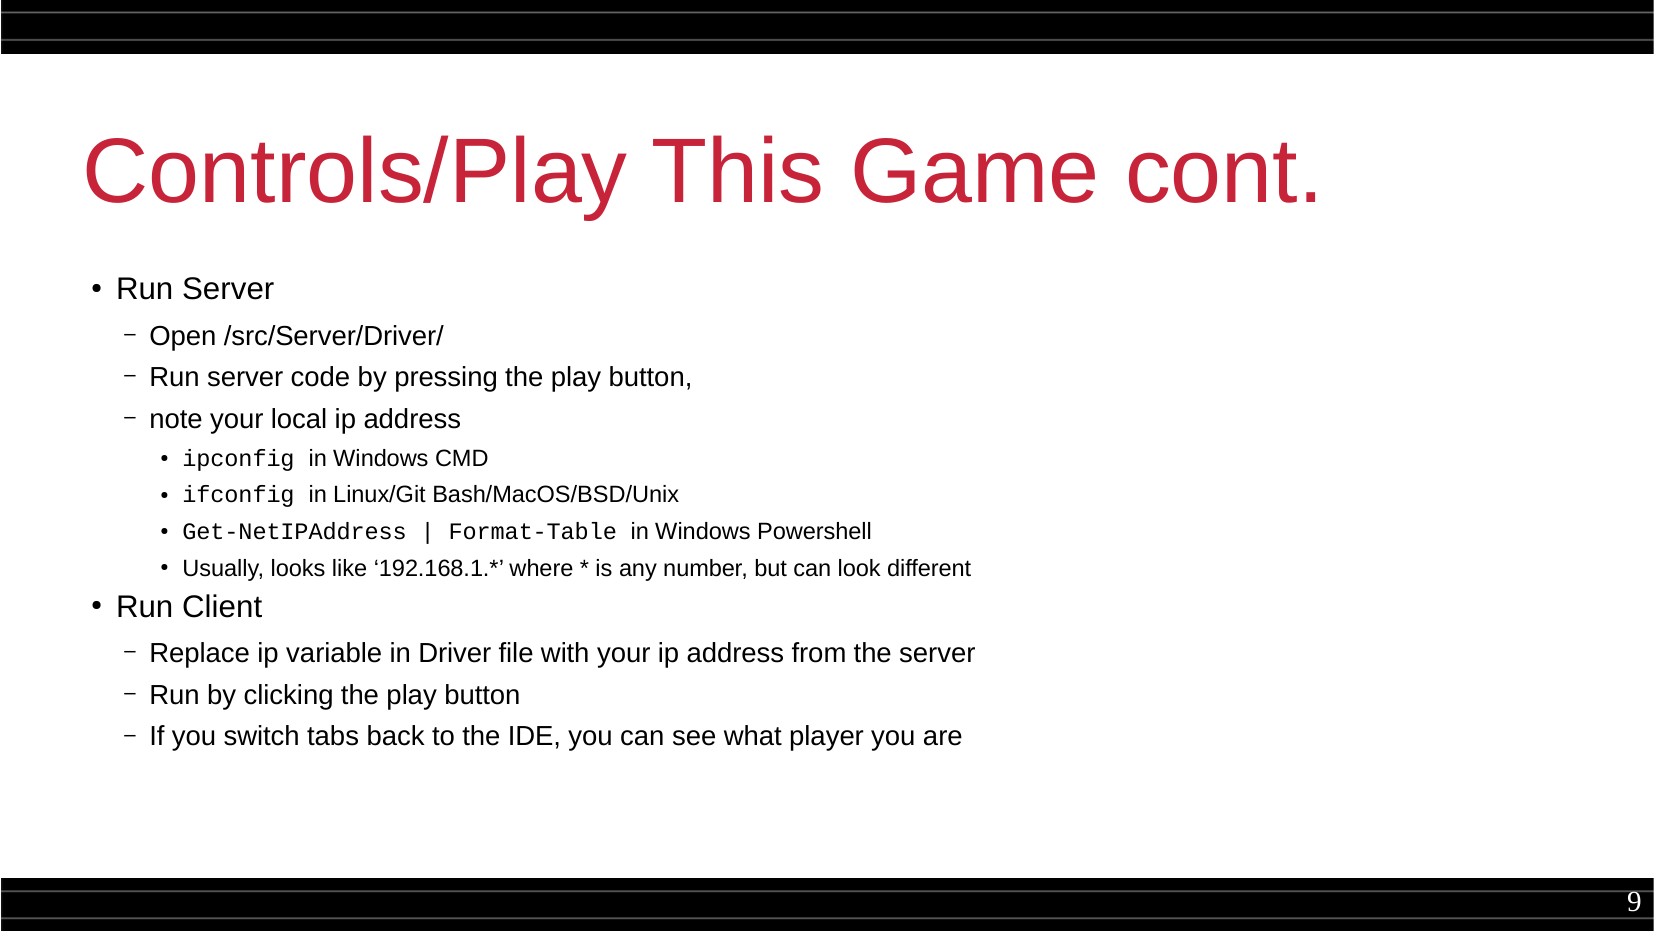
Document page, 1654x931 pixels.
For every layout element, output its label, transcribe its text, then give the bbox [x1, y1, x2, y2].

picture [1, 0, 1654, 54]
title Controls/Play This Game cont. [82, 92, 1571, 249]
picture [1, 878, 1654, 931]
list Run Server Open /src/Server/Driver/ Run server code by pressing the play button, note your local ip address ipconfig in Windows CMD ifconfig in Linux/Git Bash/MacOS/BSD/Unix Get-NetIPAddress | Format-Table in Windows Powershell Usually, looks like ‘192.168.1.*’ where * is any number, but can look different Run Client Replace ip variable in Driver file with your ip address from the server Run by clicking the play button If you switch tabs back to the IDE, you can see what player you are [82, 271, 1571, 758]
